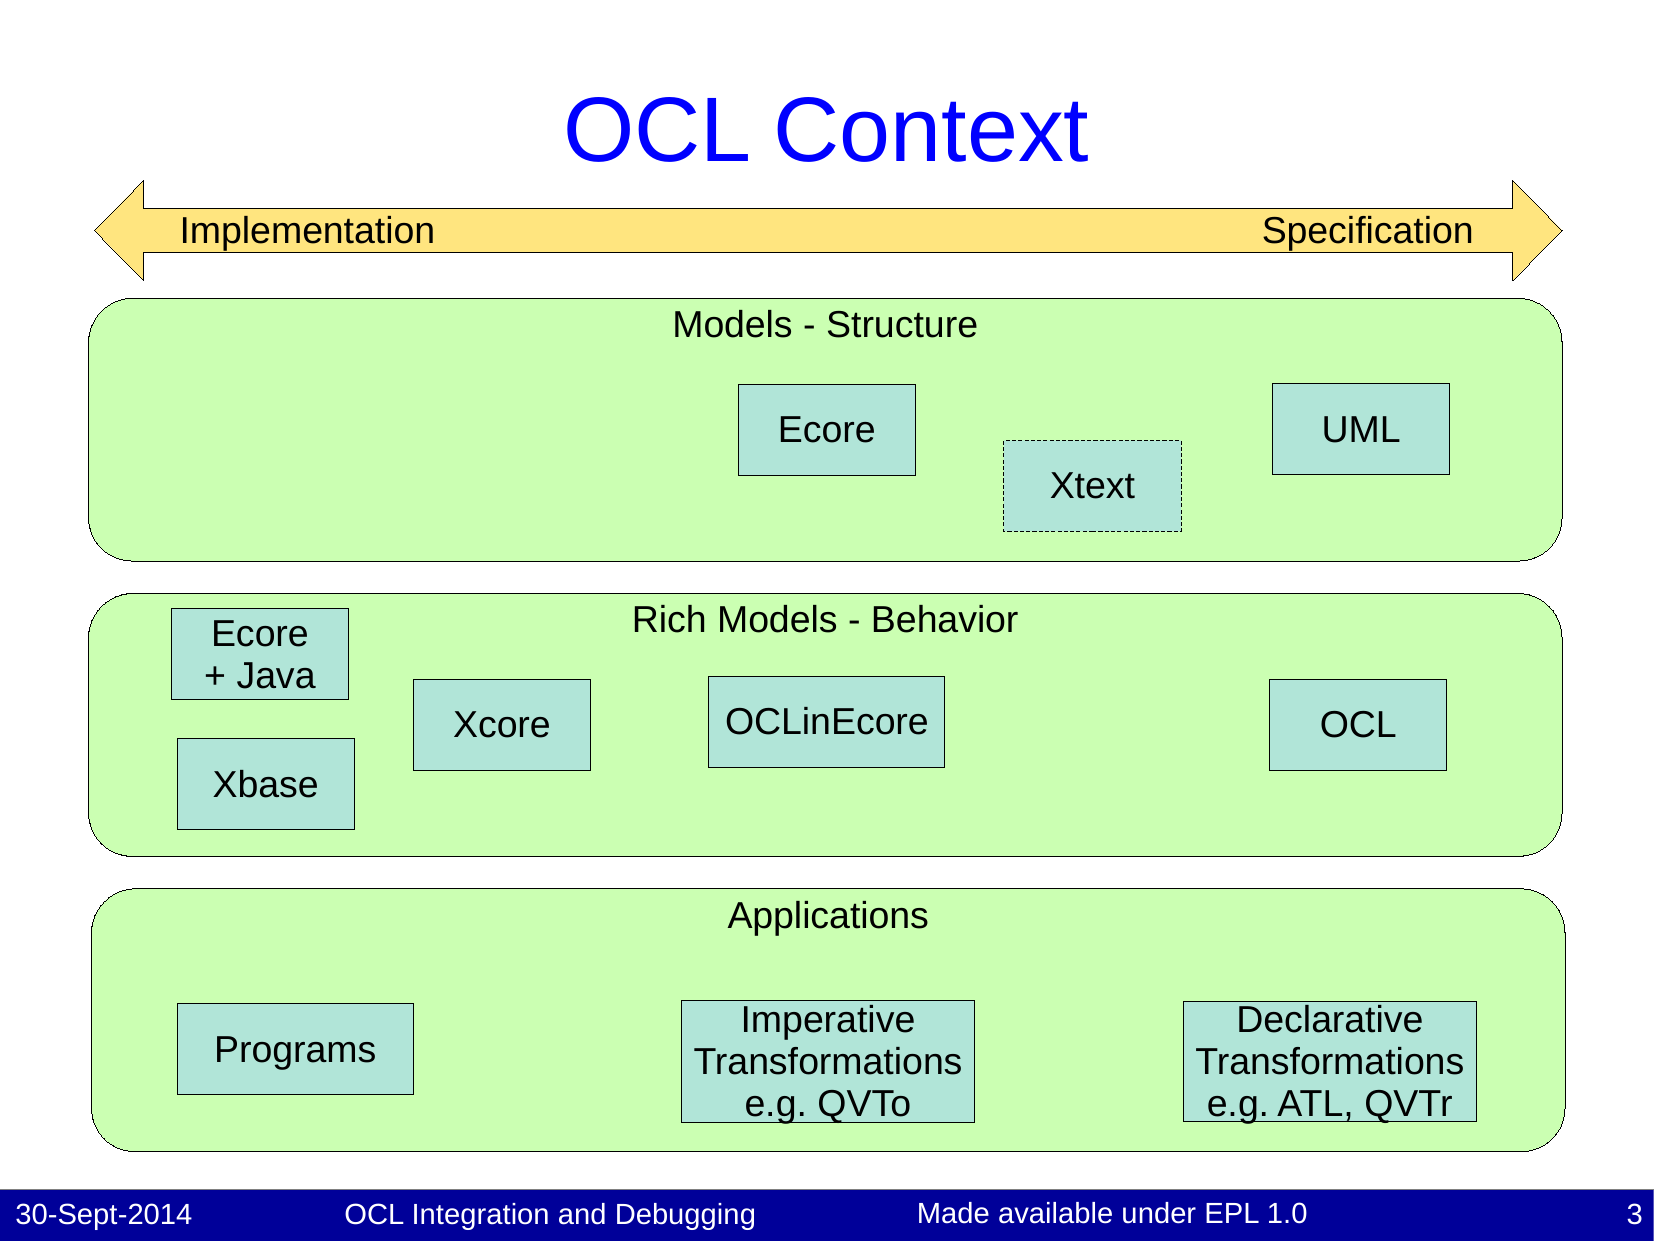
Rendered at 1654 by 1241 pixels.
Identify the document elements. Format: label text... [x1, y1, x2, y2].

text_box Implementation Specification [94, 180, 1563, 281]
text_box Declarative Transformations e.g. ATL, QVTr [1183, 1001, 1477, 1122]
title OCL Context [82, 49, 1571, 210]
text_box UML [1272, 383, 1450, 475]
text_box Imperative Transformations e.g. QVTo [681, 1000, 975, 1123]
text_box Ecore [738, 384, 916, 476]
text_box Xcore [413, 679, 591, 771]
text_box Xtext [1003, 440, 1182, 532]
text_box Models - Structure [88, 298, 1563, 562]
text_box Programs [177, 1003, 414, 1095]
text_box Rich Models - Behavior [88, 593, 1563, 857]
text_box Applications [91, 888, 1566, 1152]
text_box Xbase [177, 738, 355, 830]
text_box OCLinEcore [708, 676, 945, 768]
text_box Ecore + Java [171, 608, 349, 700]
text_box OCL [1269, 679, 1447, 771]
